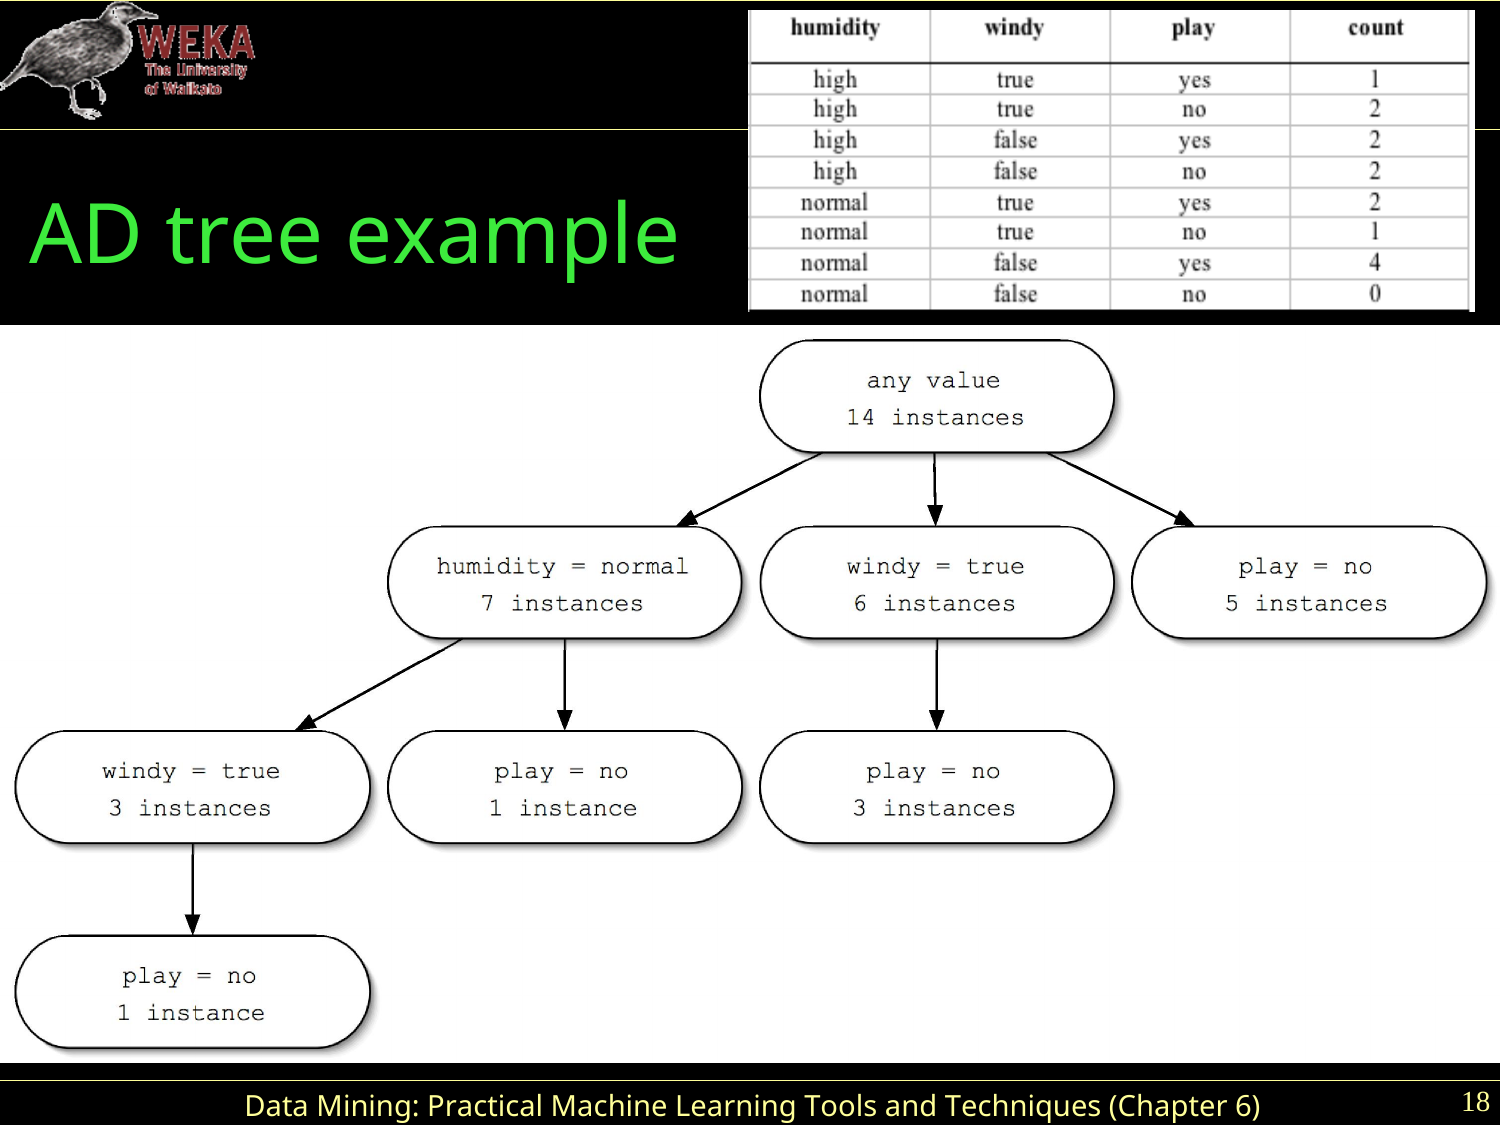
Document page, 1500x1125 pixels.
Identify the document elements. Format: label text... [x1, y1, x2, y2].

picture [0, 1, 266, 129]
picture [748, 10, 1475, 312]
title AD tree example [29, 136, 1221, 325]
picture [0, 325, 1500, 1063]
